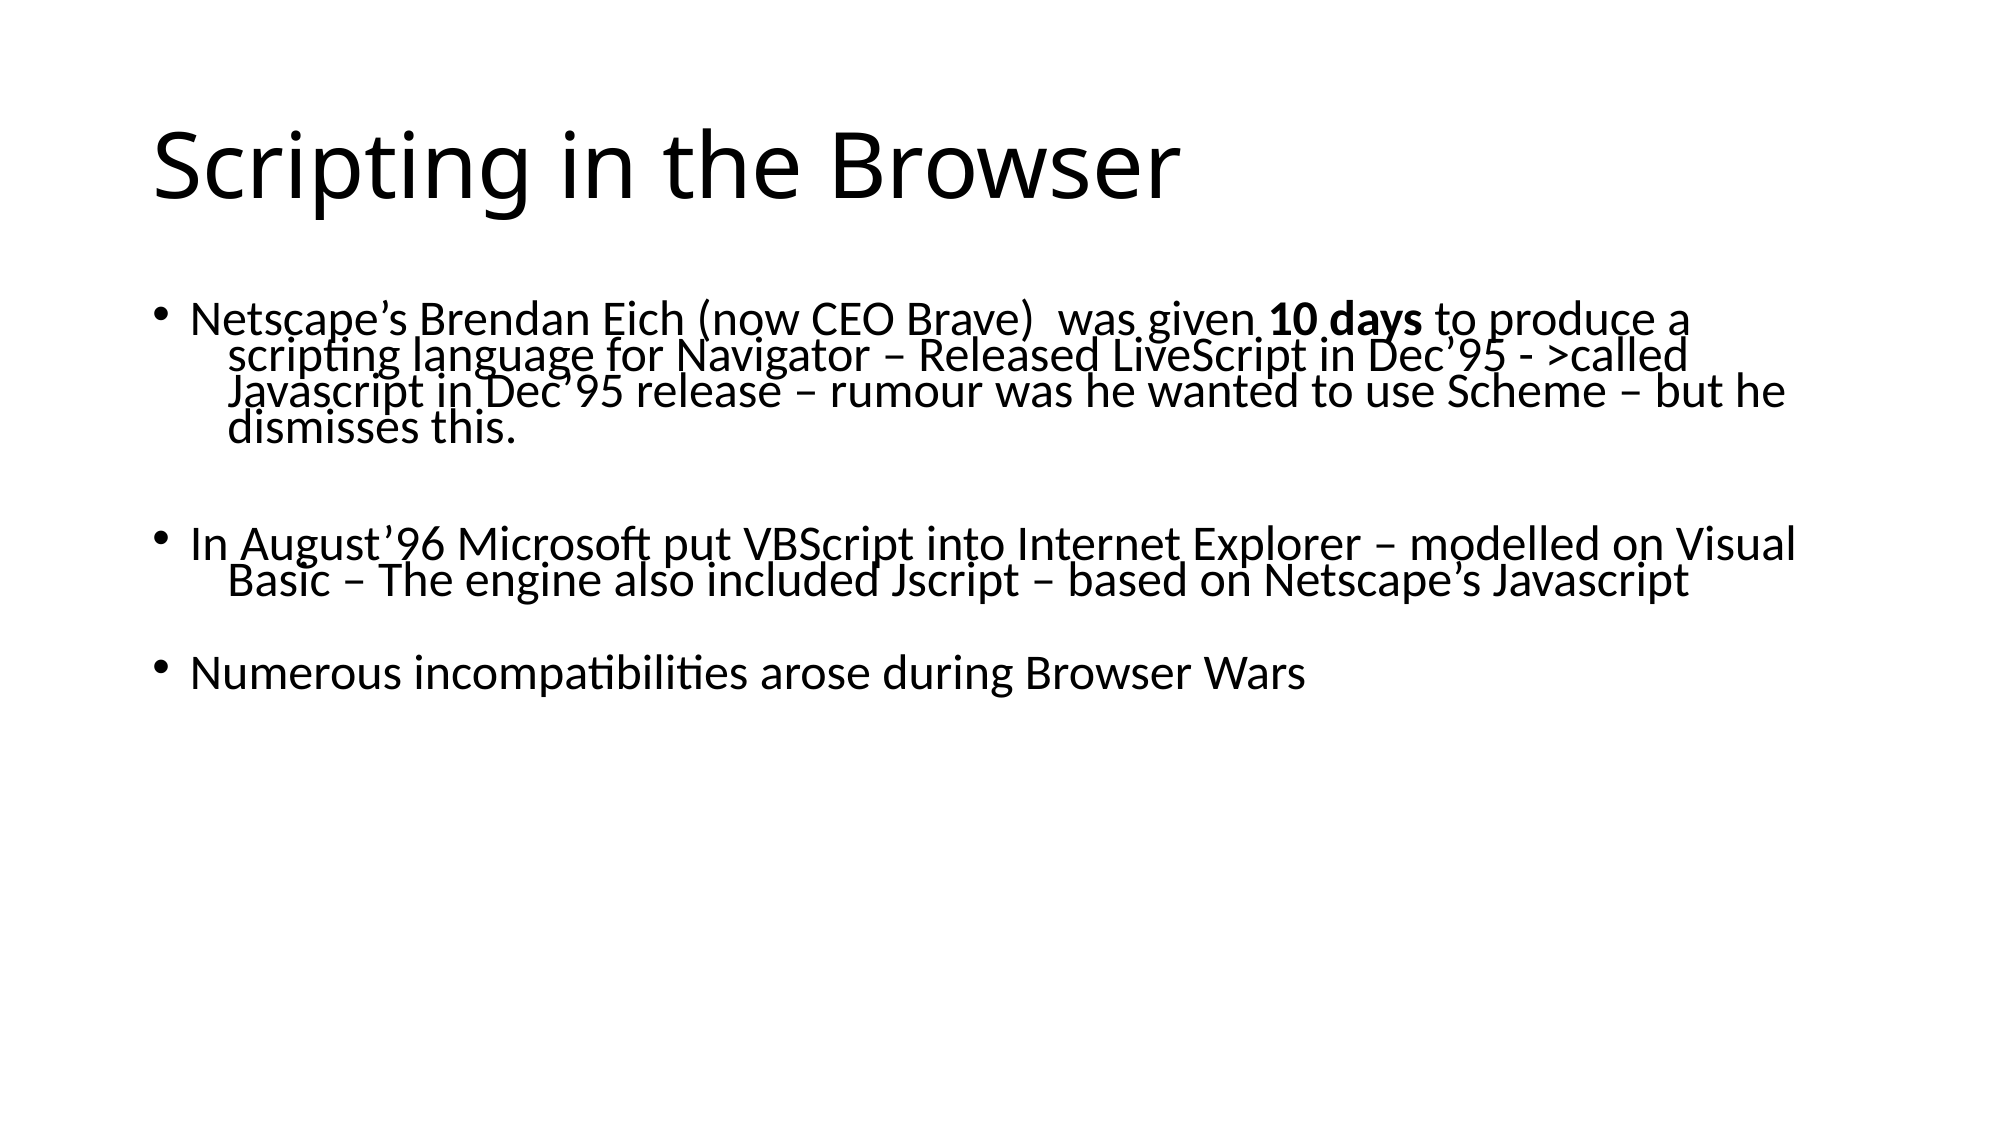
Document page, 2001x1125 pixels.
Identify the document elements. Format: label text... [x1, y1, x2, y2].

list Netscape’s Brendan Eich (now CEO Brave) was given 10 days to produce a scripting language for Navigator – Released LiveScript in Dec’95 - >called Javascript in Dec’95 release – rumour was he wanted to use Scheme – but he dismisses this. In August’96 Microsoft put VBScript into Internet Explorer – modelled on Visual Basic – The engine also included Jscript – based on Netscape’s Javascript Numerous incompatibilities arose during Browser Wars [137, 299, 1863, 1014]
title Scripting in the Browser [137, 59, 1863, 278]
